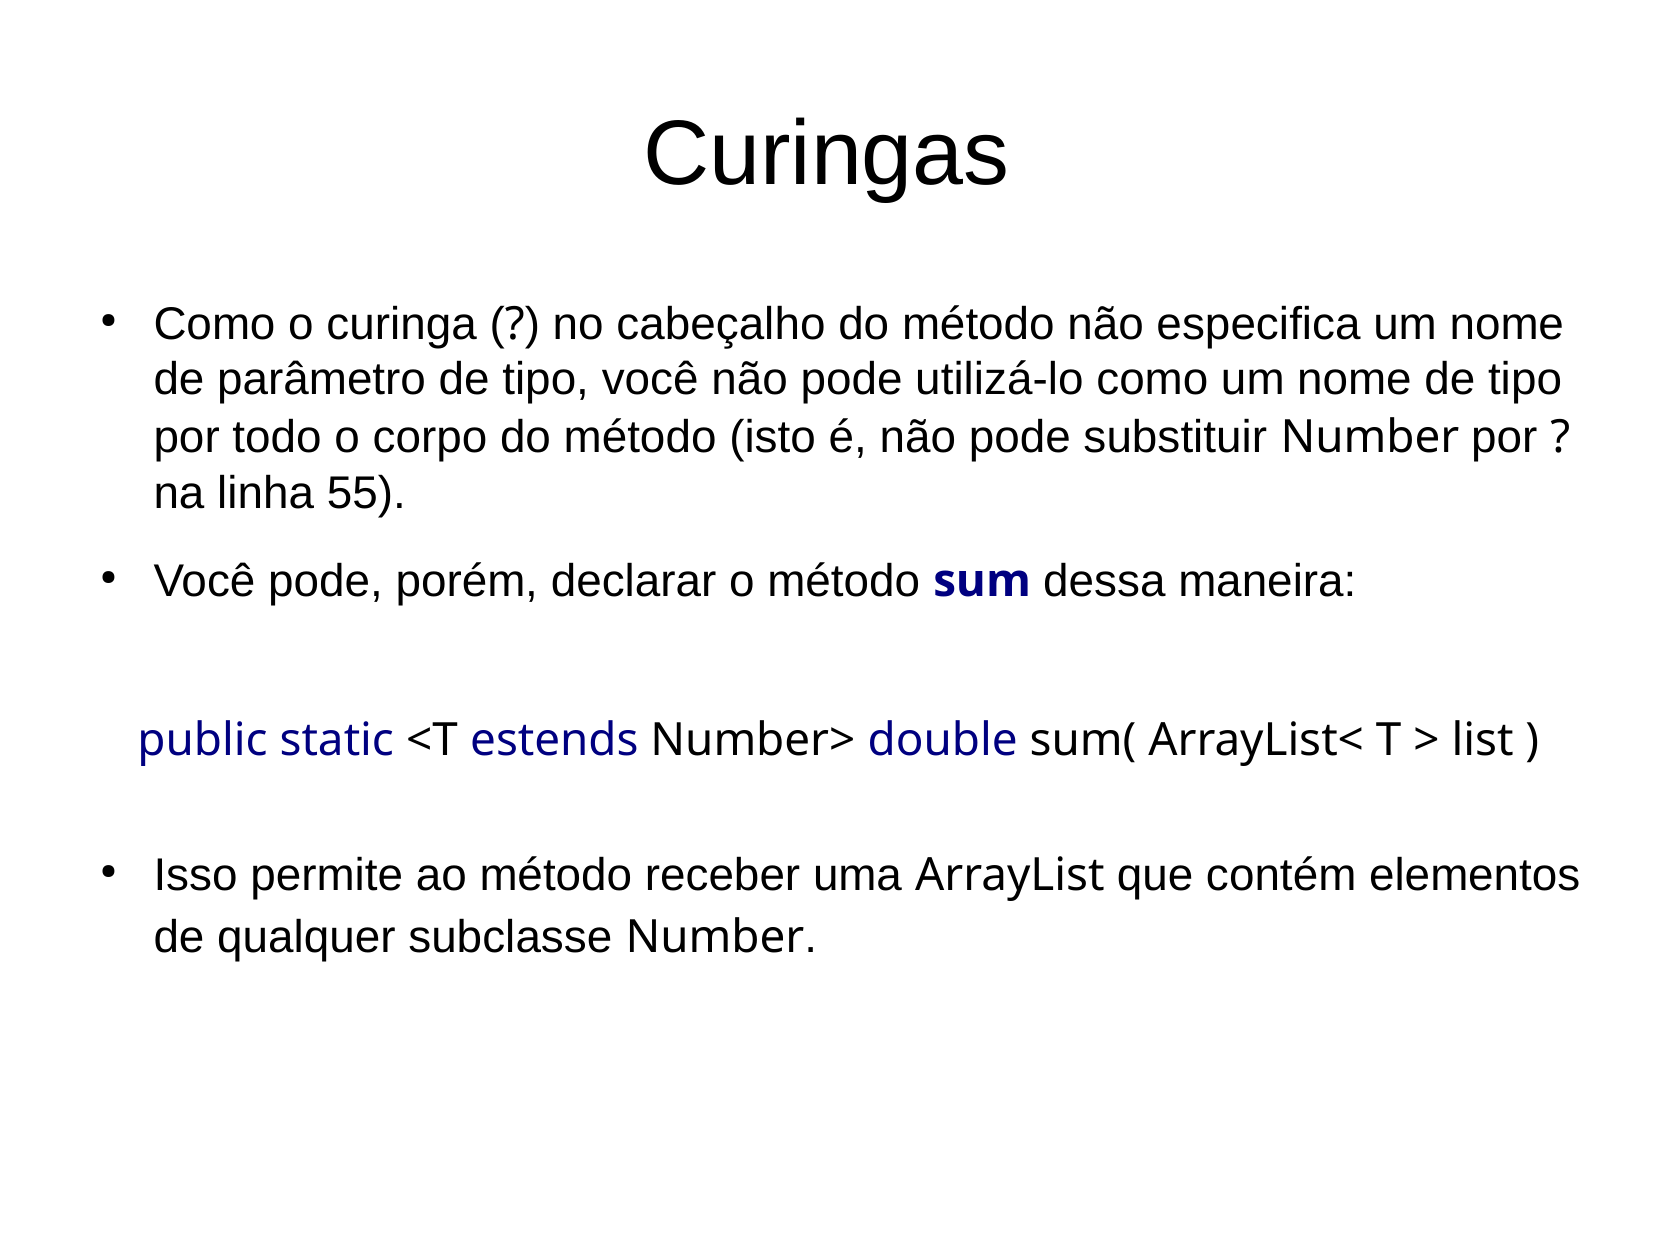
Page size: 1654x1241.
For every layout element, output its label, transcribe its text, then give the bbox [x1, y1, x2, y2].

title Curingas [82, 49, 1571, 257]
list Como o curinga (?) no cabeçalho do método não especifica um nome de parâmetro de tipo, você não pode utilizá-lo como um nome de tipo por todo o corpo do método (isto é, não pode substituir Number por ? na linha 55). Você pode, porém, declarar o método sum dessa maneira: public static <T estends Number> double sum( ArrayList< T > list ) Isso permite ao método receber uma ArrayList que contém elementos de qualquer subclasse Number. [82, 290, 1595, 1109]
